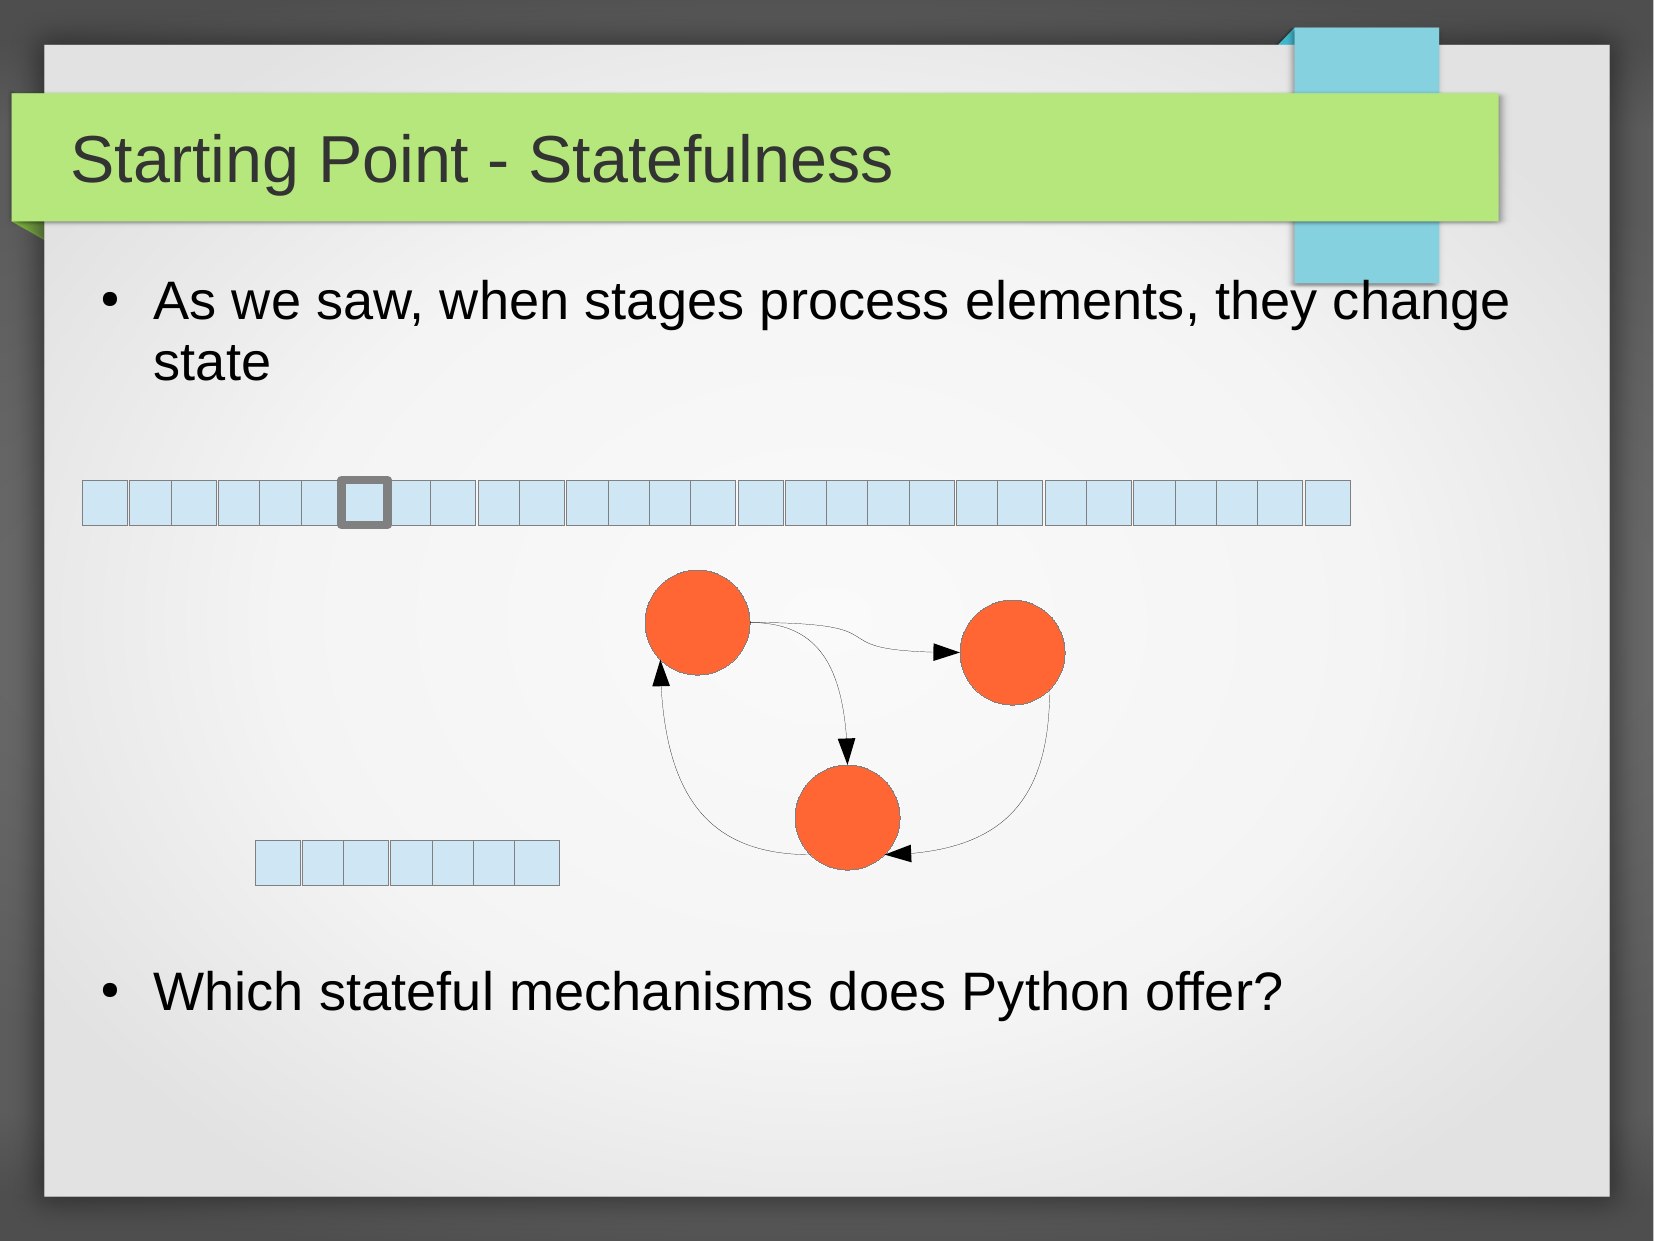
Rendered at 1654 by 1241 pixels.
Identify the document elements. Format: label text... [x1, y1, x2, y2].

text_box [960, 600, 1066, 706]
text_box [129, 480, 217, 526]
text_box [738, 480, 784, 526]
text_box [645, 570, 751, 676]
text_box [1045, 480, 1132, 526]
text_box [1305, 480, 1351, 526]
text_box [255, 840, 301, 886]
text_box [218, 480, 388, 526]
picture [0, 0, 1654, 1241]
text_box [785, 480, 955, 526]
text_box [82, 480, 128, 526]
text_box [302, 840, 389, 886]
text_box [795, 765, 901, 871]
text_box [390, 840, 560, 886]
text_box [1133, 480, 1303, 526]
title Starting Point - Statefulness [70, 106, 1229, 213]
text_box [956, 480, 1043, 526]
text_box [389, 480, 476, 526]
text_box [566, 480, 736, 526]
text_box [478, 480, 565, 526]
list As we saw, when stages process elements, they change state Which stateful mechanisms does Python offer? [82, 270, 1538, 1126]
